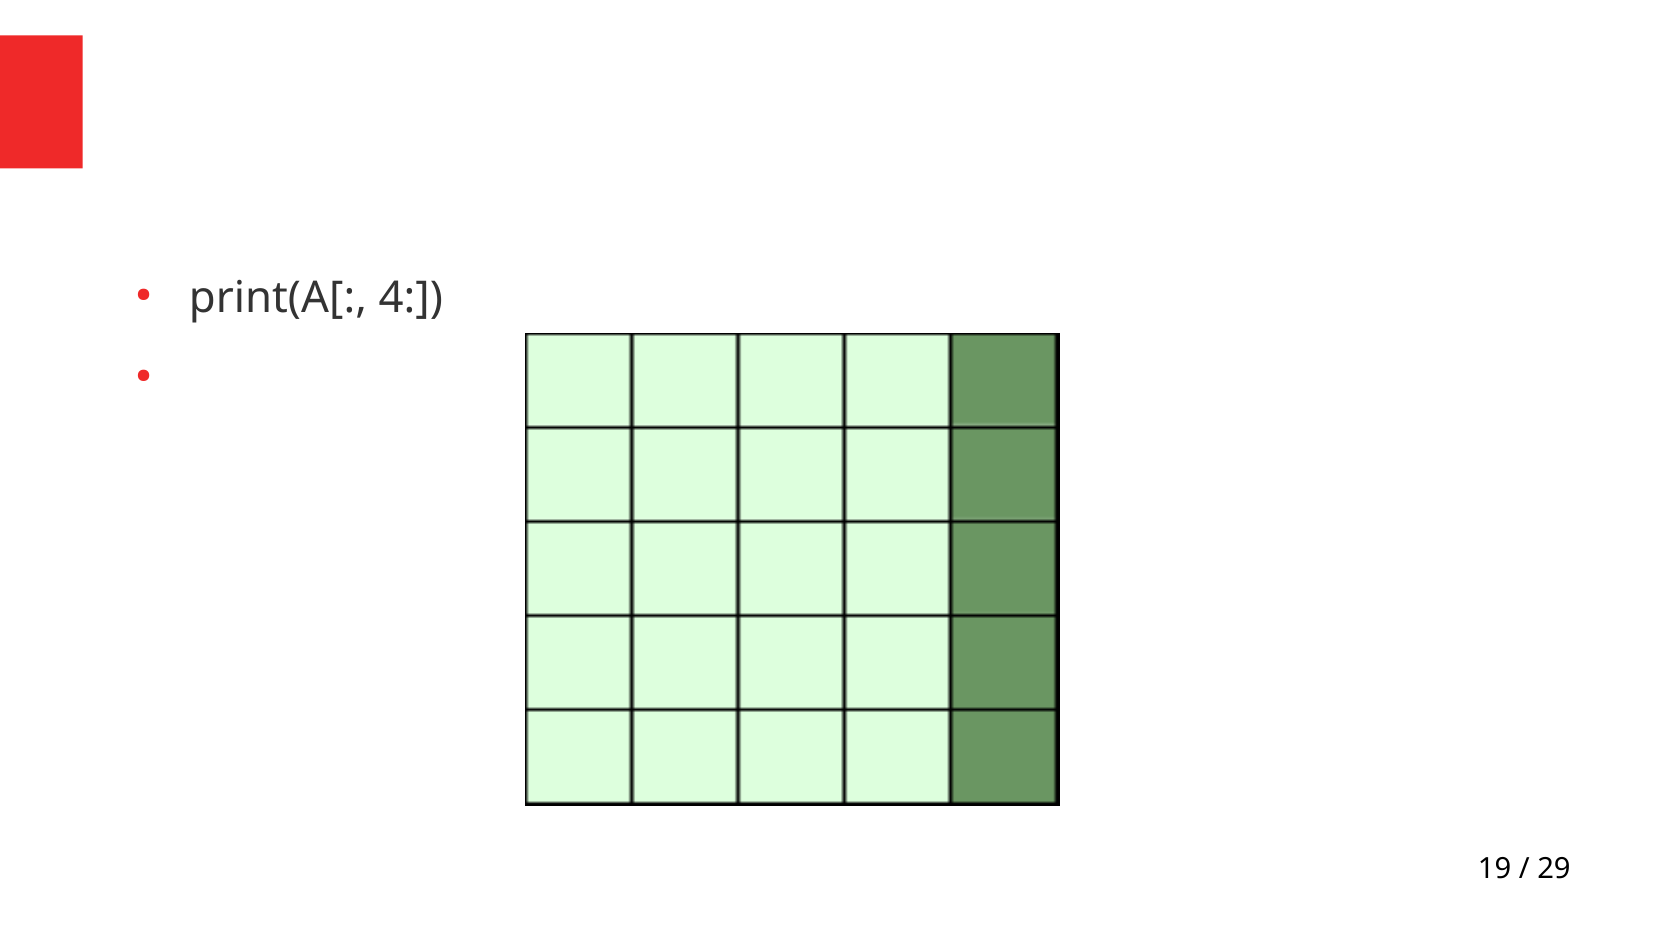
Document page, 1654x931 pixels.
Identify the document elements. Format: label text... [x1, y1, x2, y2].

list print(A[:, 4:]) [118, 265, 1536, 806]
picture [525, 333, 1060, 806]
